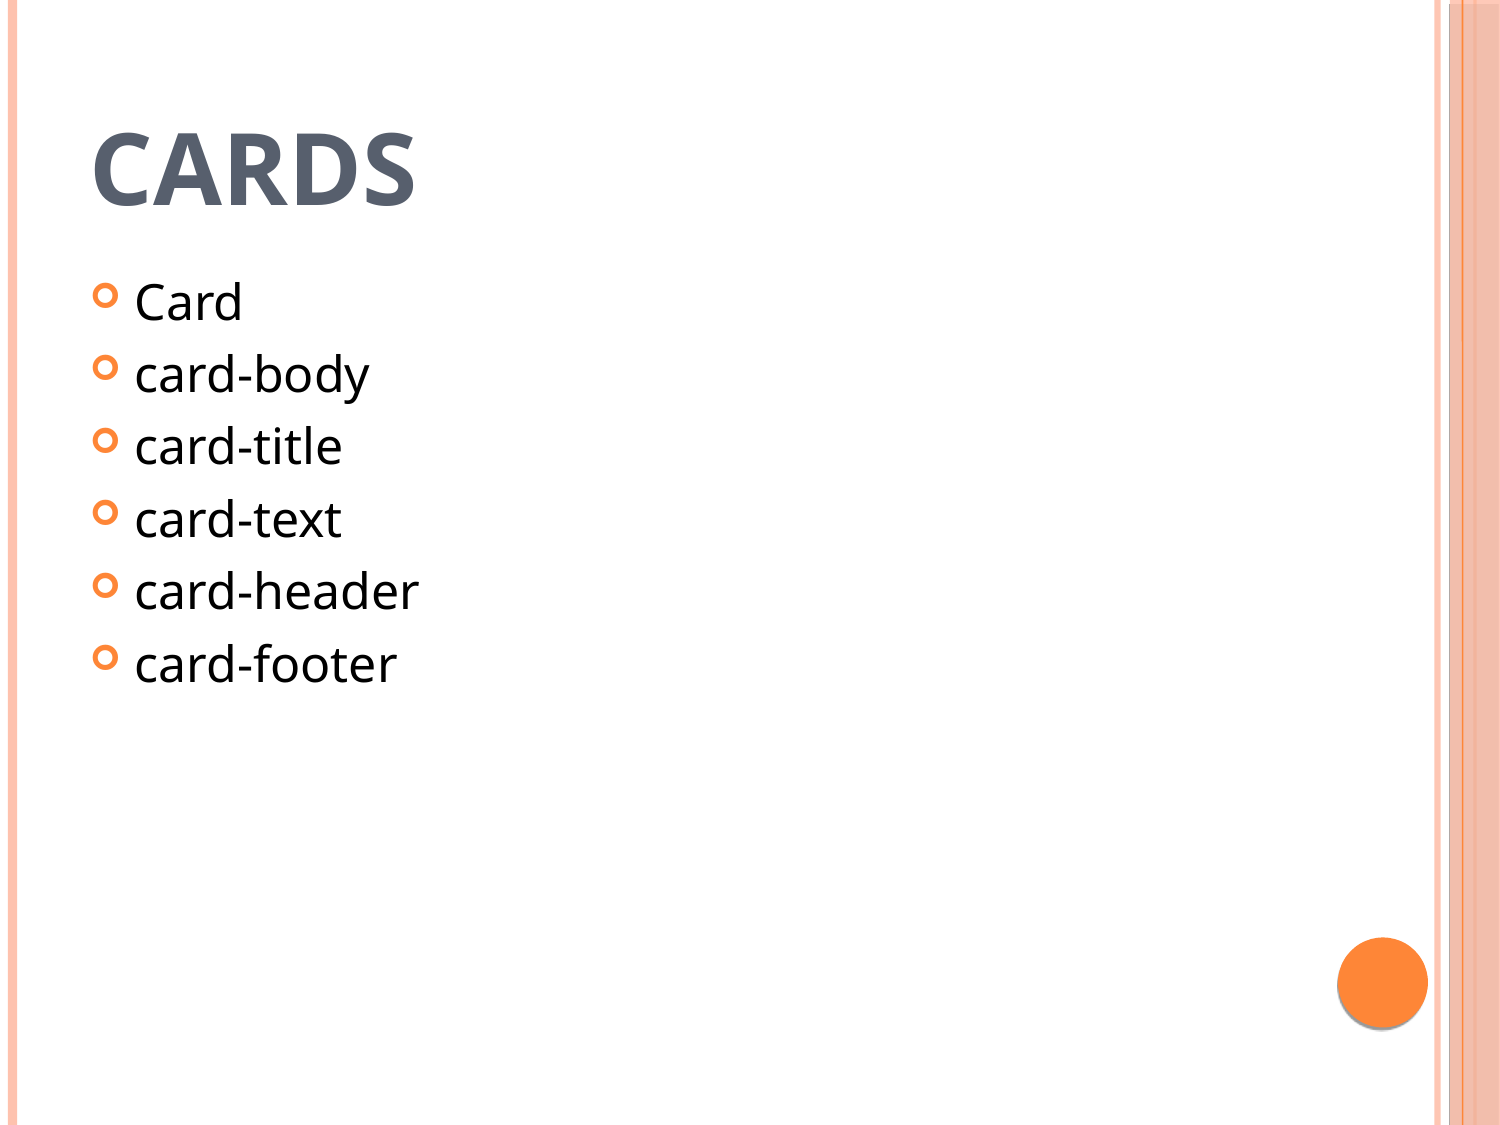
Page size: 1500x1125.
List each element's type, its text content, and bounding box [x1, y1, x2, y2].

list Card card-body card-title card-text card-header card-footer [75, 262, 1300, 1062]
title Cards [75, 45, 1300, 233]
